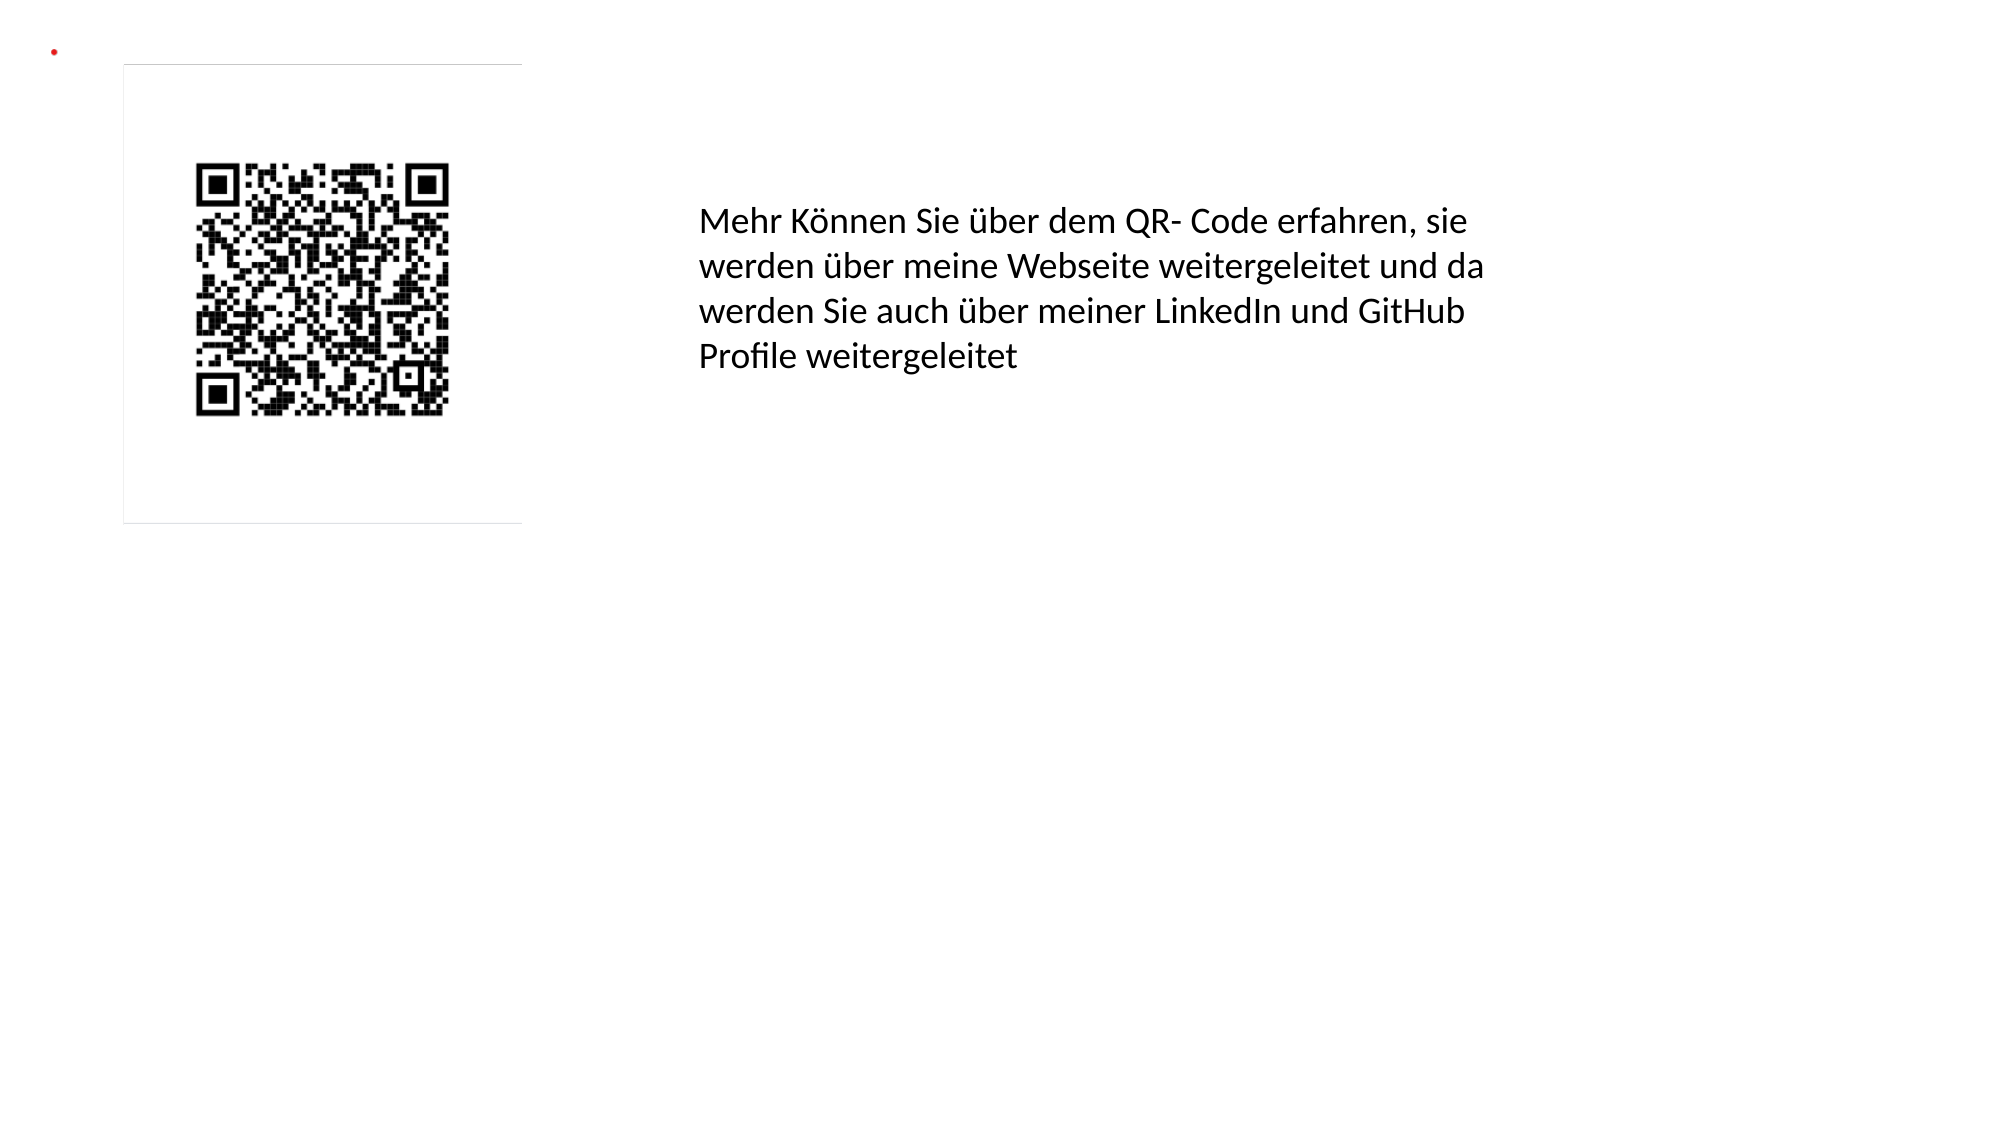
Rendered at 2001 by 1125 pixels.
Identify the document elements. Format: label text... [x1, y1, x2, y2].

text_box Mehr Können Sie über dem QR- Code erfahren, sie werden über meine Webseite weitergeleitet und da werden Sie auch über meiner LinkedIn und GitHub Profile weitergeleitet [683, 188, 1550, 385]
picture [50, 48, 522, 525]
